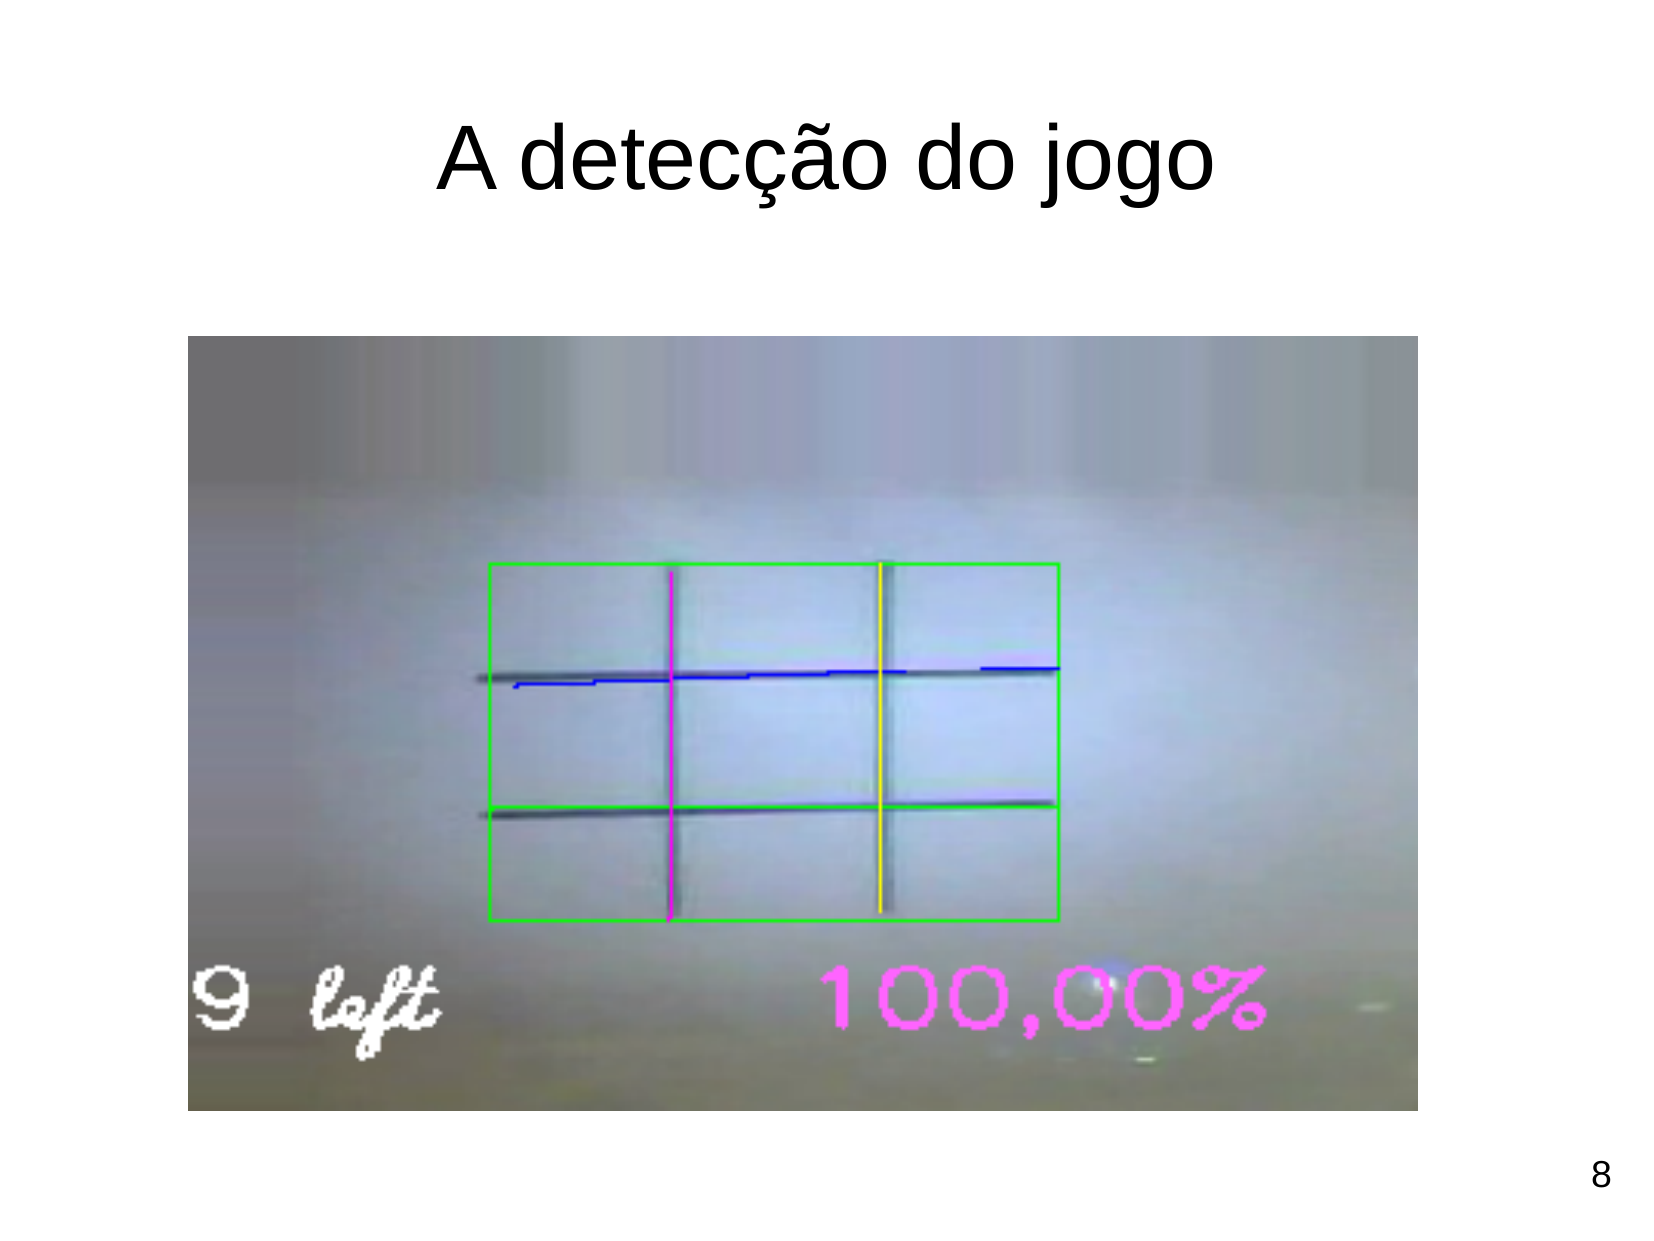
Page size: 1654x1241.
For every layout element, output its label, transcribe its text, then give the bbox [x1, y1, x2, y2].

picture [188, 336, 1418, 1111]
text_box A detecção do jogo [82, 49, 1571, 257]
text_box <número> [968, 1146, 1627, 1217]
